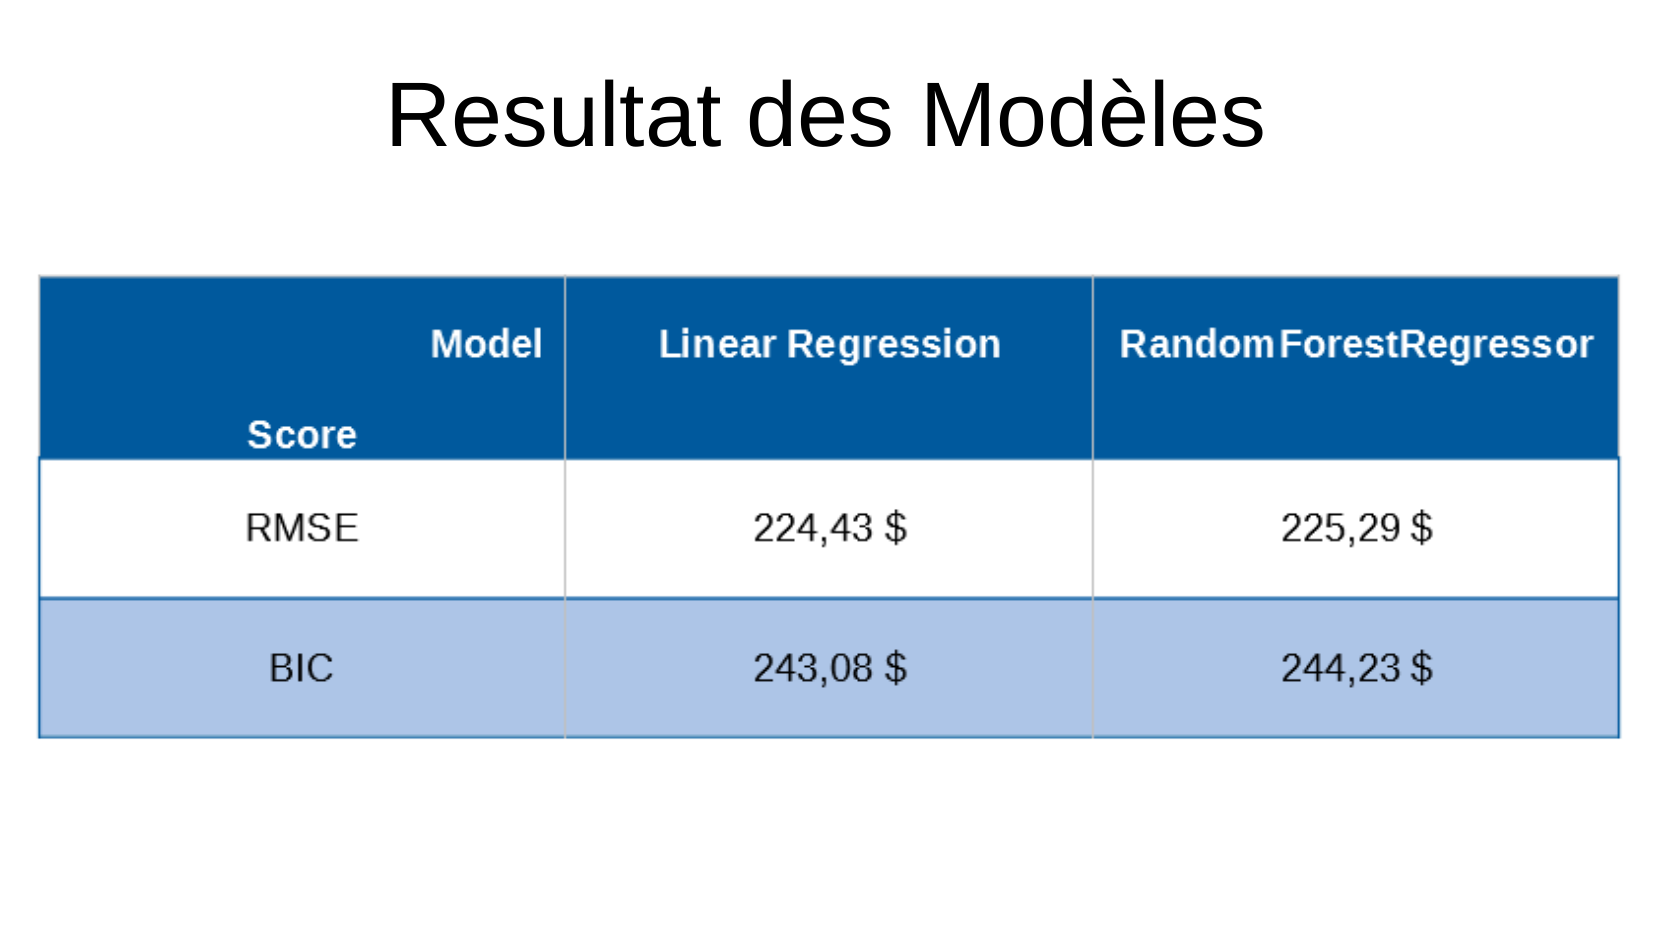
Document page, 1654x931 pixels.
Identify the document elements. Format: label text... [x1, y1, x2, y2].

picture [23, 269, 1632, 745]
title Resultat des Modèles [82, 37, 1571, 193]
